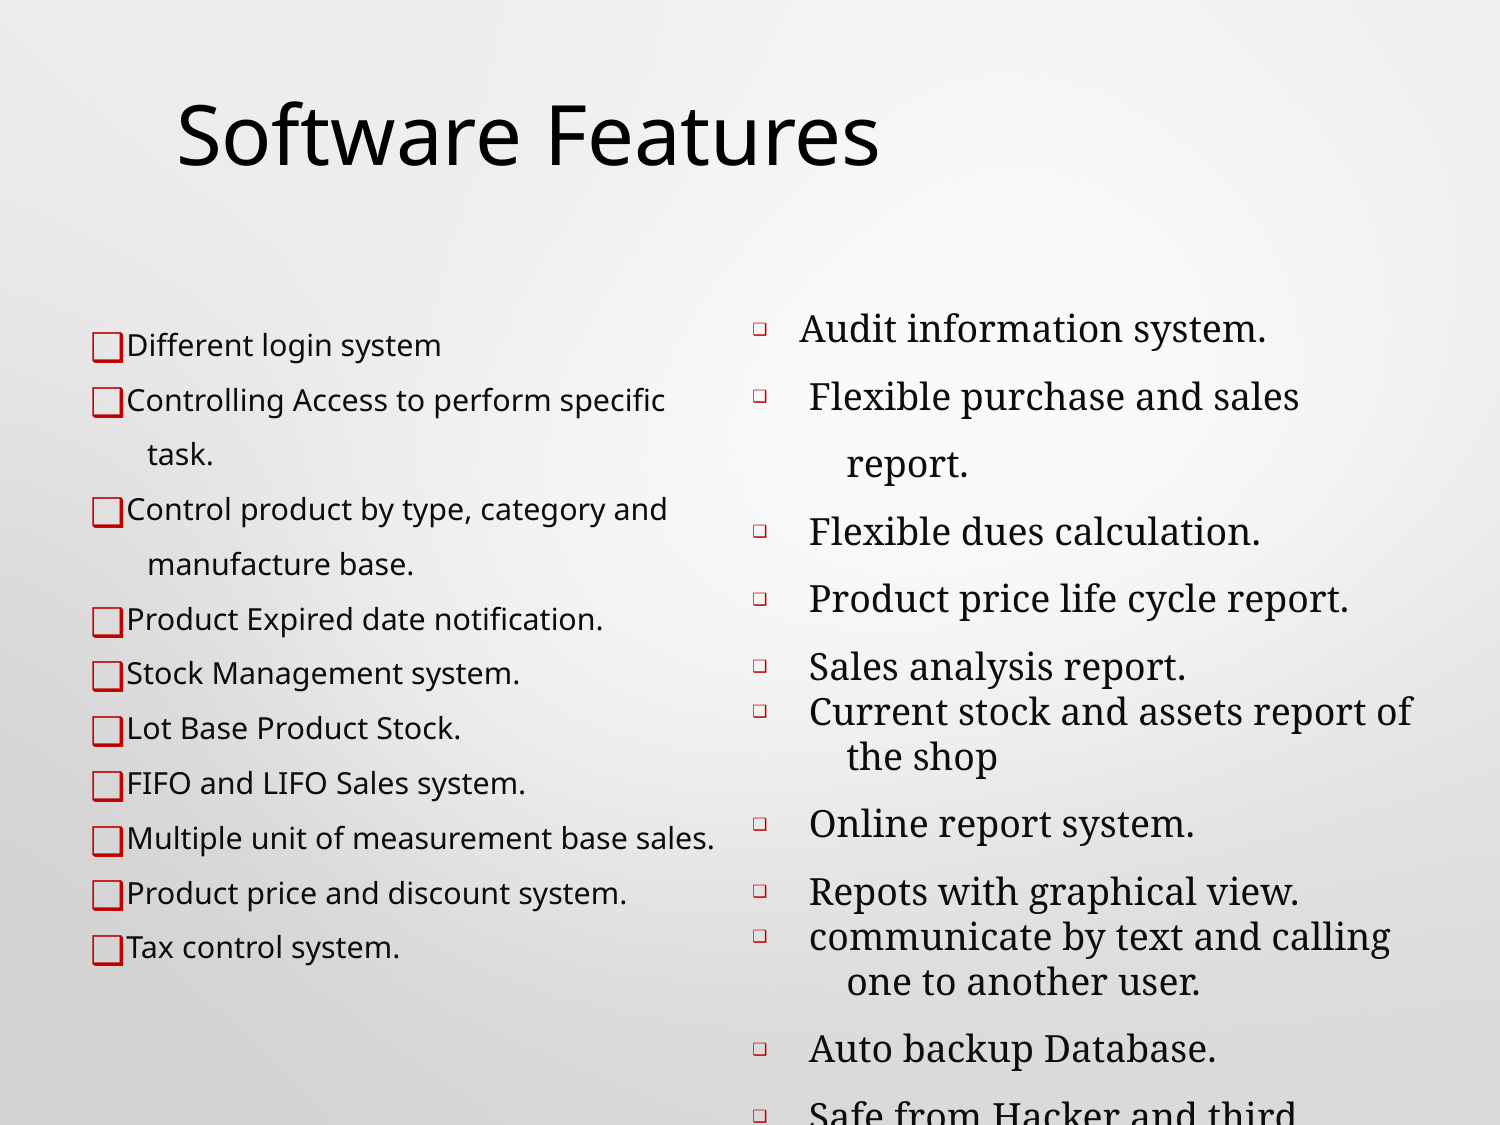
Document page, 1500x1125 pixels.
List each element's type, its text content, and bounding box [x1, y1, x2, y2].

list Different login system Controlling Access to perform specific task. Control product by type, category and manufacture base. Product Expired date notification. Stock Management system. Lot Base Product Stock. FIFO and LIFO Sales system. Multiple unit of measurement base sales. Product price and discount system. Tax control system. [75, 299, 737, 1005]
text_box Audit information system. Flexible purchase and sales report. Flexible dues calculation. Product price life cycle report. Sales analysis report. Current stock and assets report of the shop Online report system. Repots with graphical view. communicate by text and calling one to another user. Auto backup Database. Safe from Hacker and third parties. [737, 275, 1437, 1125]
title Software Features [161, 75, 1426, 299]
